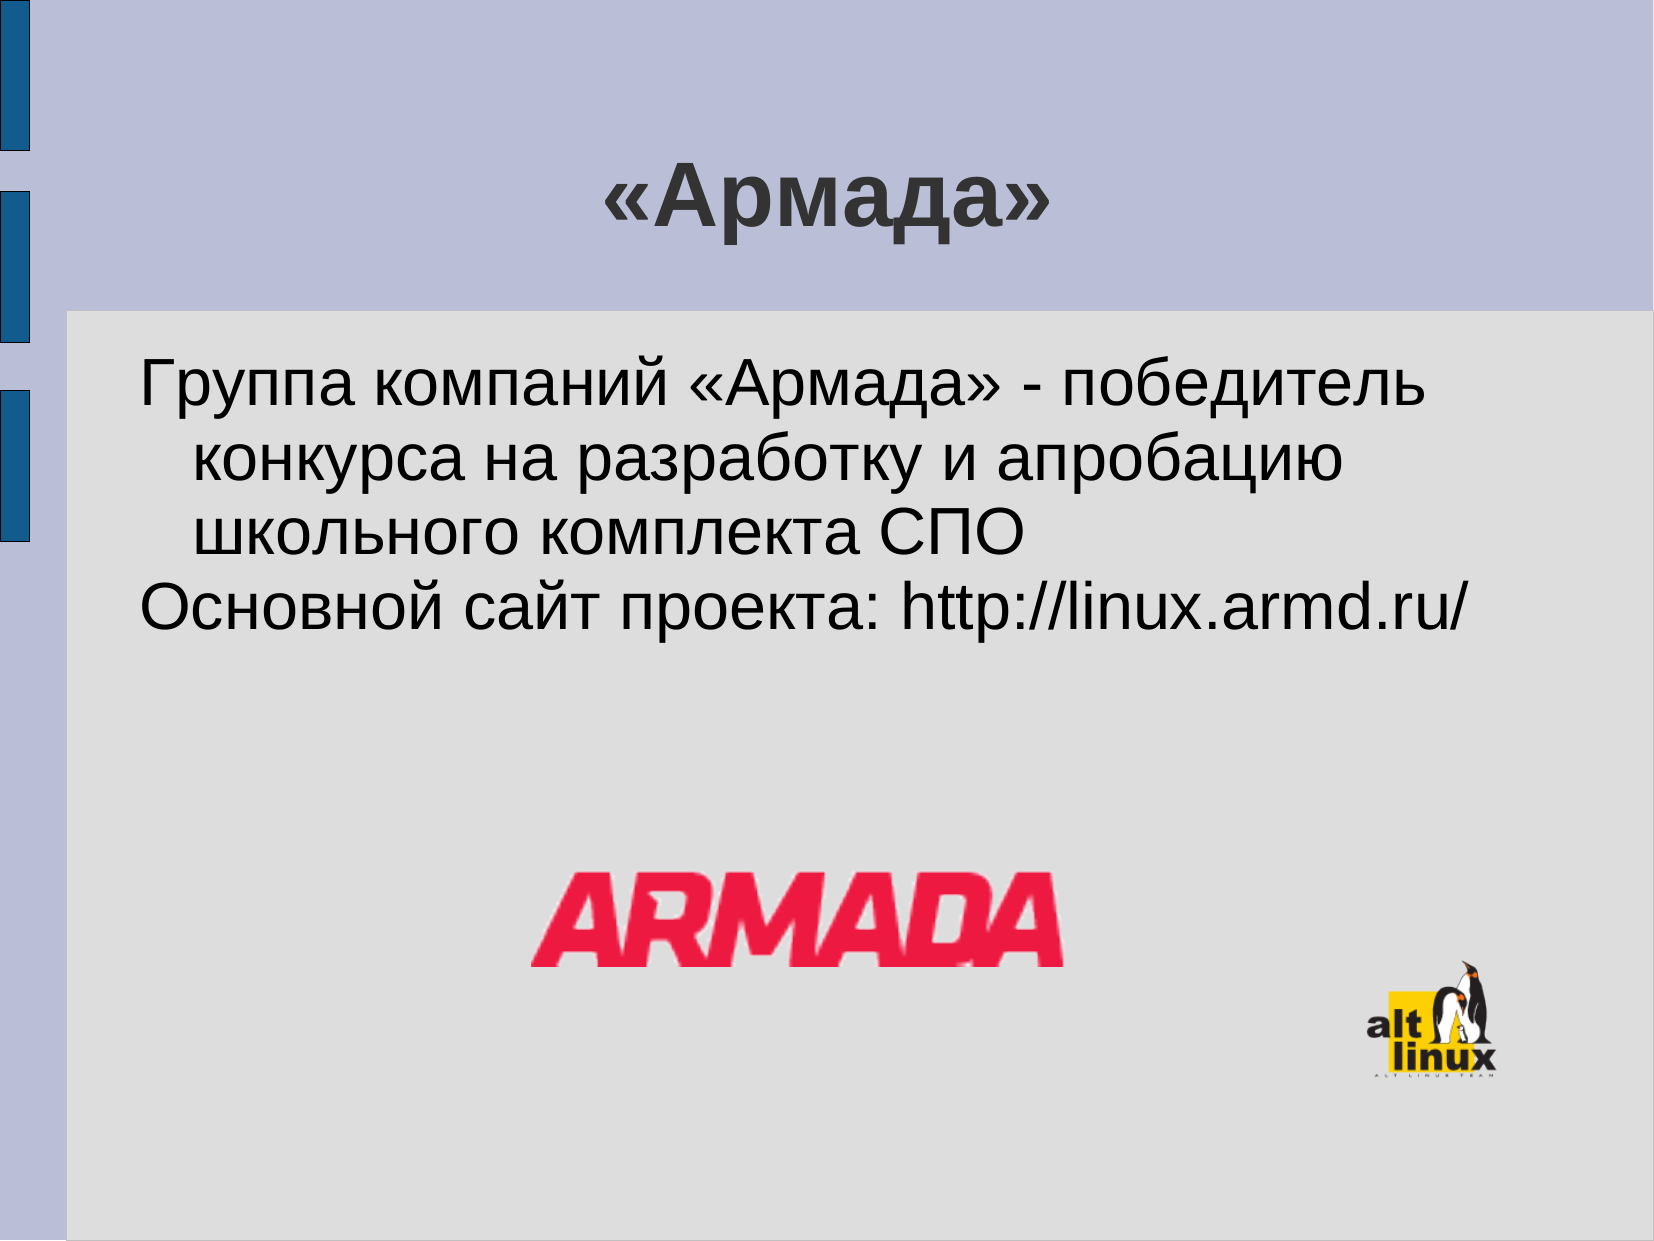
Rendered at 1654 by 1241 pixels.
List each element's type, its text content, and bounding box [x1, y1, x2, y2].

list Группа компаний «Армада» - победитель конкурса на разработку и апробацию школьного комплекта СПО Основной сайт проекта: http://linux.armd.ru/ [121, 344, 1534, 1112]
picture [531, 856, 1075, 967]
title «Армада» [121, 91, 1534, 299]
